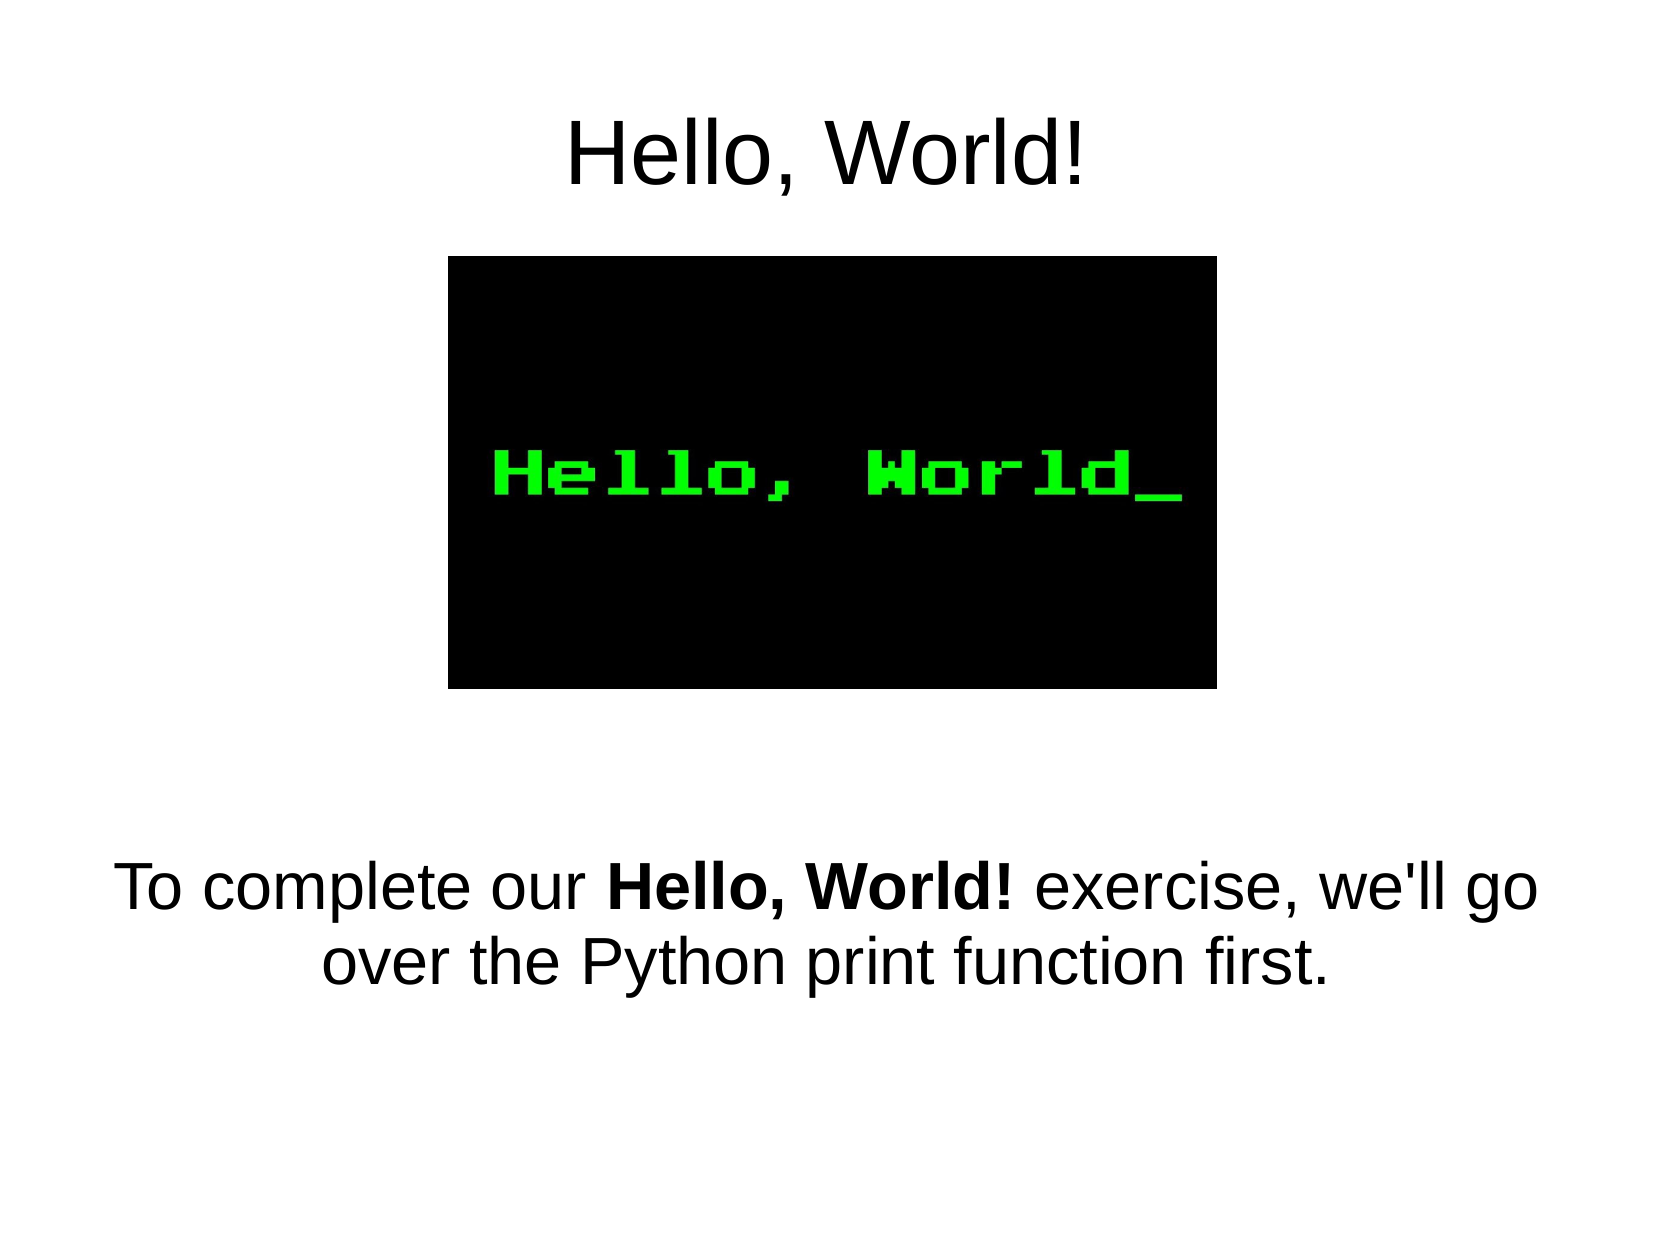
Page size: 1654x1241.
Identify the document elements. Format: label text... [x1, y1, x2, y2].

subtitle To complete our Hello, World! exercise, we'll go over the Python print function first. [82, 285, 1571, 1114]
picture [448, 256, 1217, 689]
title Hello, World! [82, 49, 1571, 257]
